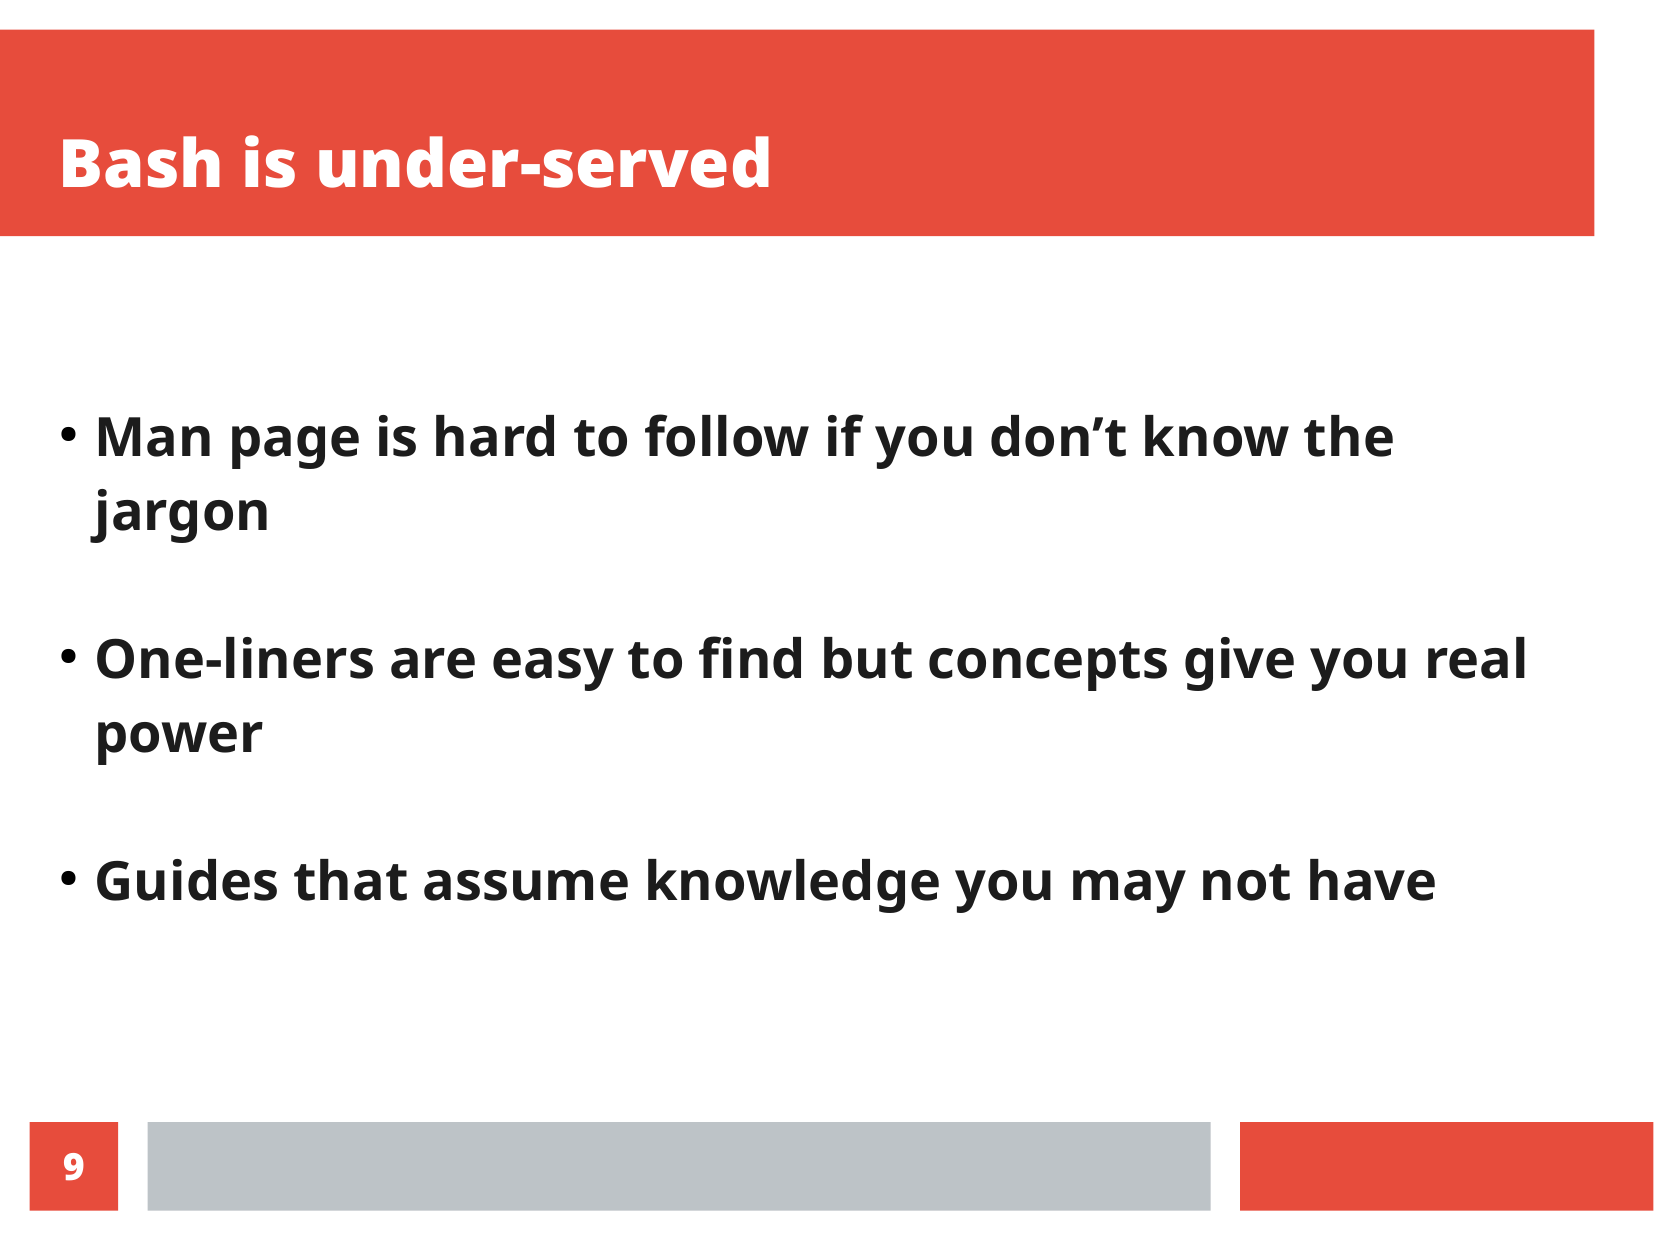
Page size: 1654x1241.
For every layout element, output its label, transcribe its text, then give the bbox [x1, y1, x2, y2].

title Bash is under-served [59, 59, 1595, 207]
subtitle Man page is hard to follow if you don’t know the jargon One-liners are easy to find but concepts give you real power Guides that assume knowledge you may not have [59, 324, 1565, 1093]
